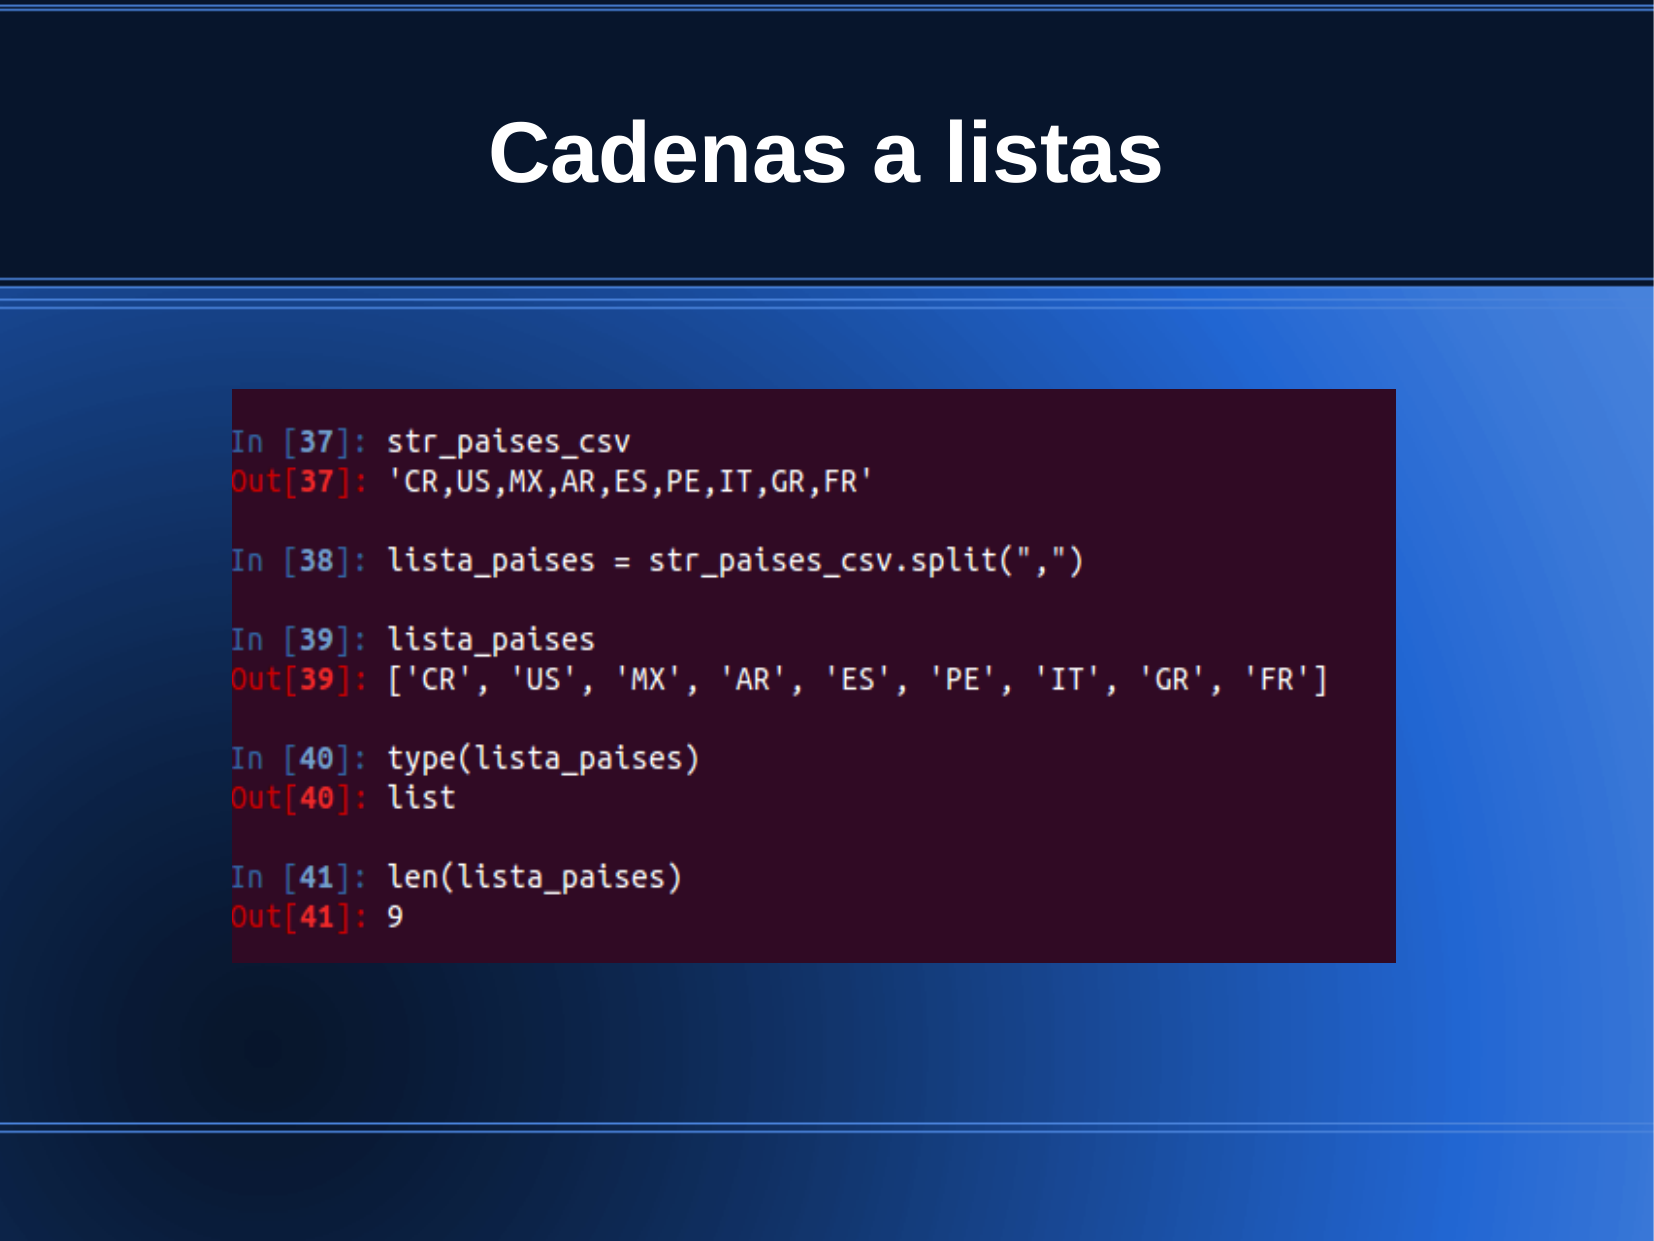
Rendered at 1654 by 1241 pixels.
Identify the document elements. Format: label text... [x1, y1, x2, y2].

title Cadenas a listas [82, 49, 1571, 257]
picture [0, 0, 1654, 1241]
